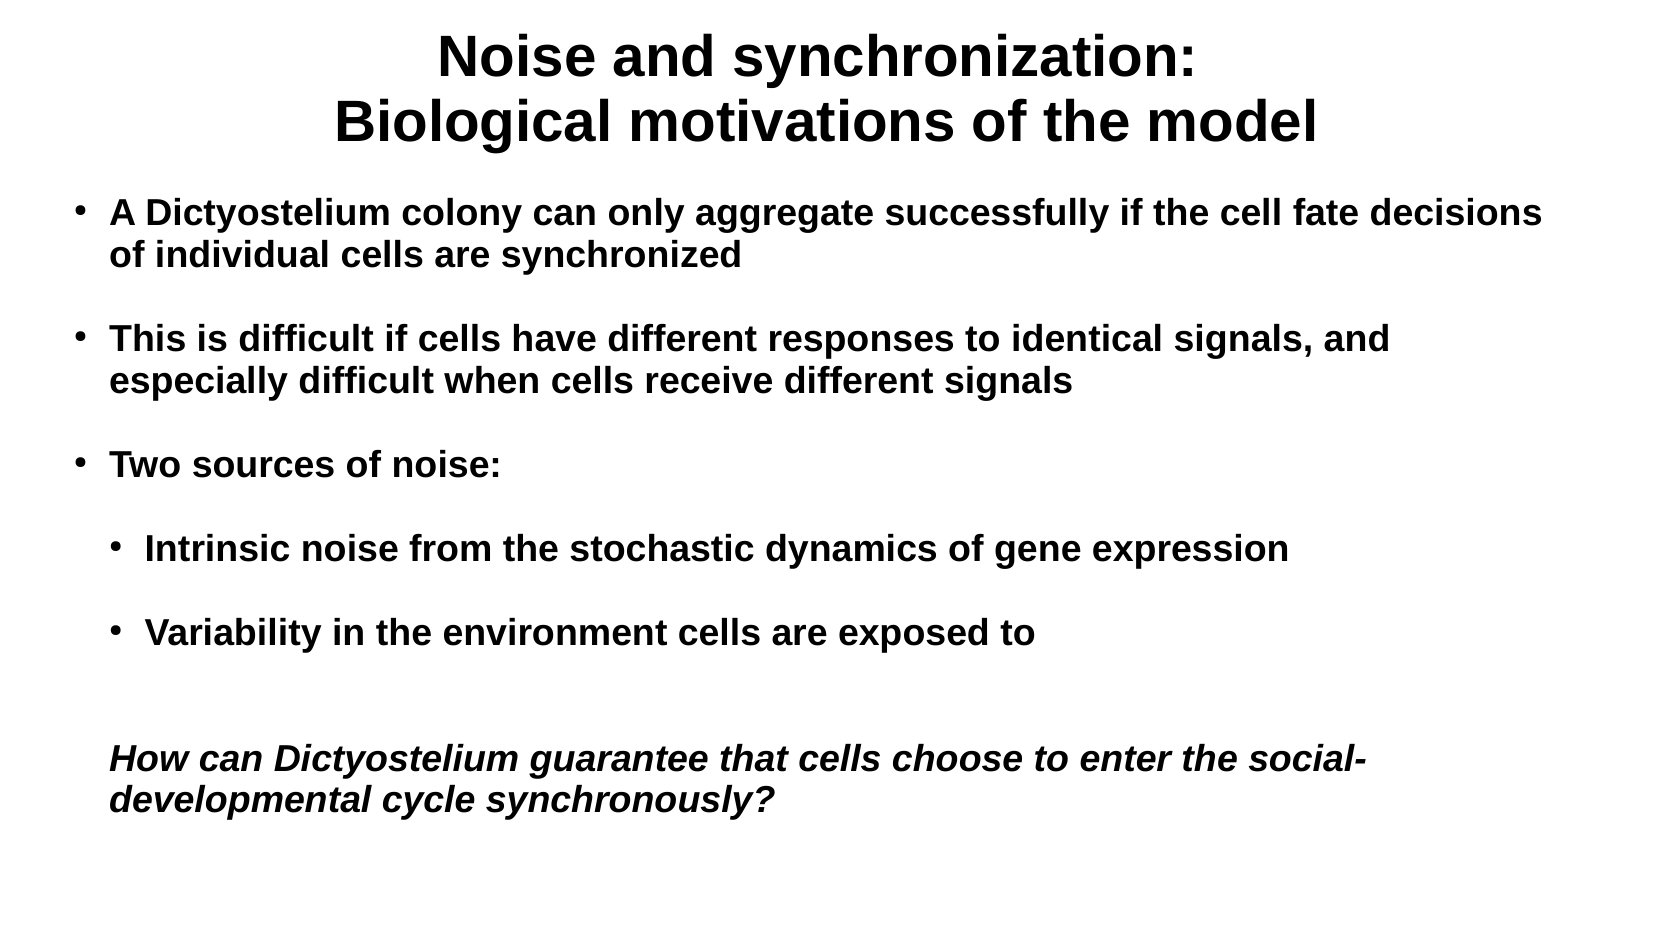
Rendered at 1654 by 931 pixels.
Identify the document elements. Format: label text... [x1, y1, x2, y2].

text_box A Dictyostelium colony can only aggregate successfully if the cell fate decisions of individual cells are synchronized This is difficult if cells have different responses to identical signals, and especially difficult when cells receive different signals Two sources of noise: Intrinsic noise from the stochastic dynamics of gene expression Variability in the environment cells are exposed to How can Dictyostelium guarantee that cells choose to enter the social-developmental cycle synchronously? [59, 141, 1560, 931]
title Noise and synchronization: Biological motivations of the model [82, 23, 1571, 154]
